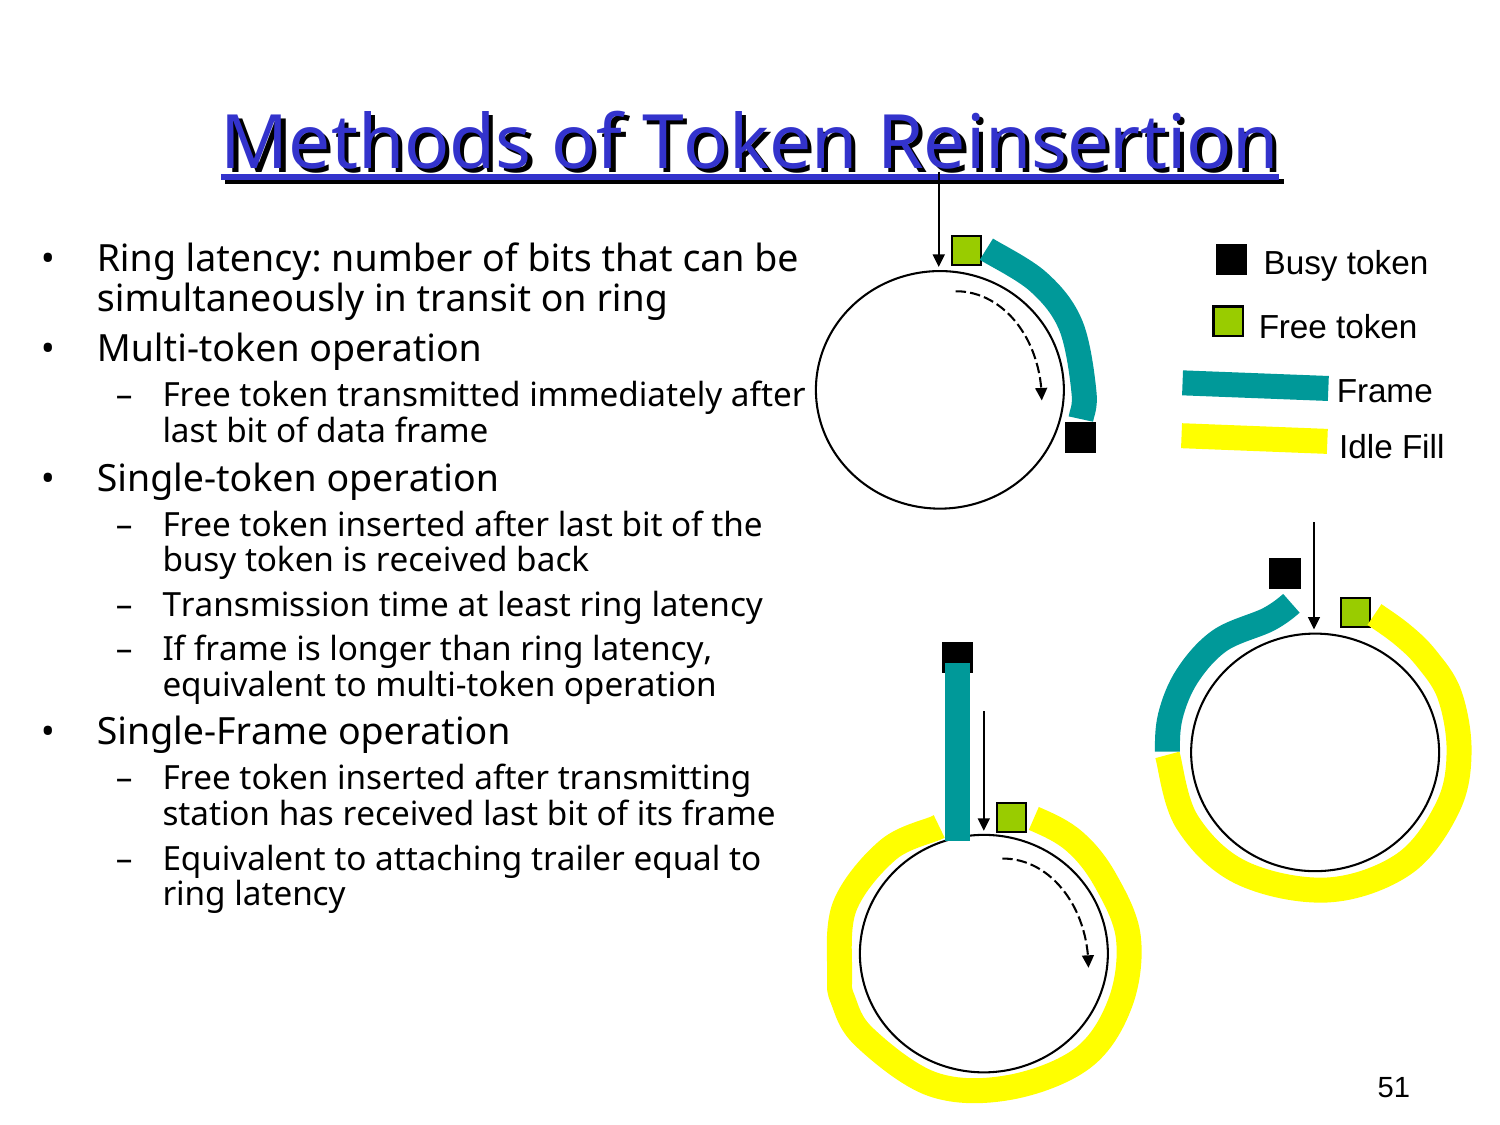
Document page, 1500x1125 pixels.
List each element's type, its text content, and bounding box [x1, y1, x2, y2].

text_box [996, 802, 1027, 833]
list Ring latency: number of bits that can be simultaneously in transit on ring Multi-token operation Free token transmitted immediately after last bit of data frame Single-token operation Free token inserted after last bit of the busy token is received back Transmission time at least ring latency If frame is longer than ring latency, equivalent to multi-token operation Single-Frame operation Free token inserted after transmitting station has received last bit of its frame Equivalent to attaching trailer equal to ring latency [25, 230, 833, 1045]
text_box Busy token [1248, 233, 1444, 289]
text_box [815, 271, 1064, 509]
text_box Frame [1322, 361, 1448, 417]
text_box [1341, 598, 1371, 628]
text_box [1270, 558, 1300, 588]
text_box Free token [1243, 297, 1433, 353]
text_box [1065, 423, 1095, 453]
text_box [1213, 306, 1243, 336]
text_box Idle Fill [1324, 417, 1460, 473]
text_box [943, 643, 973, 673]
text_box [952, 235, 982, 265]
text_box [1217, 244, 1247, 274]
title Methods of Token Reinsertion [75, 45, 1426, 233]
